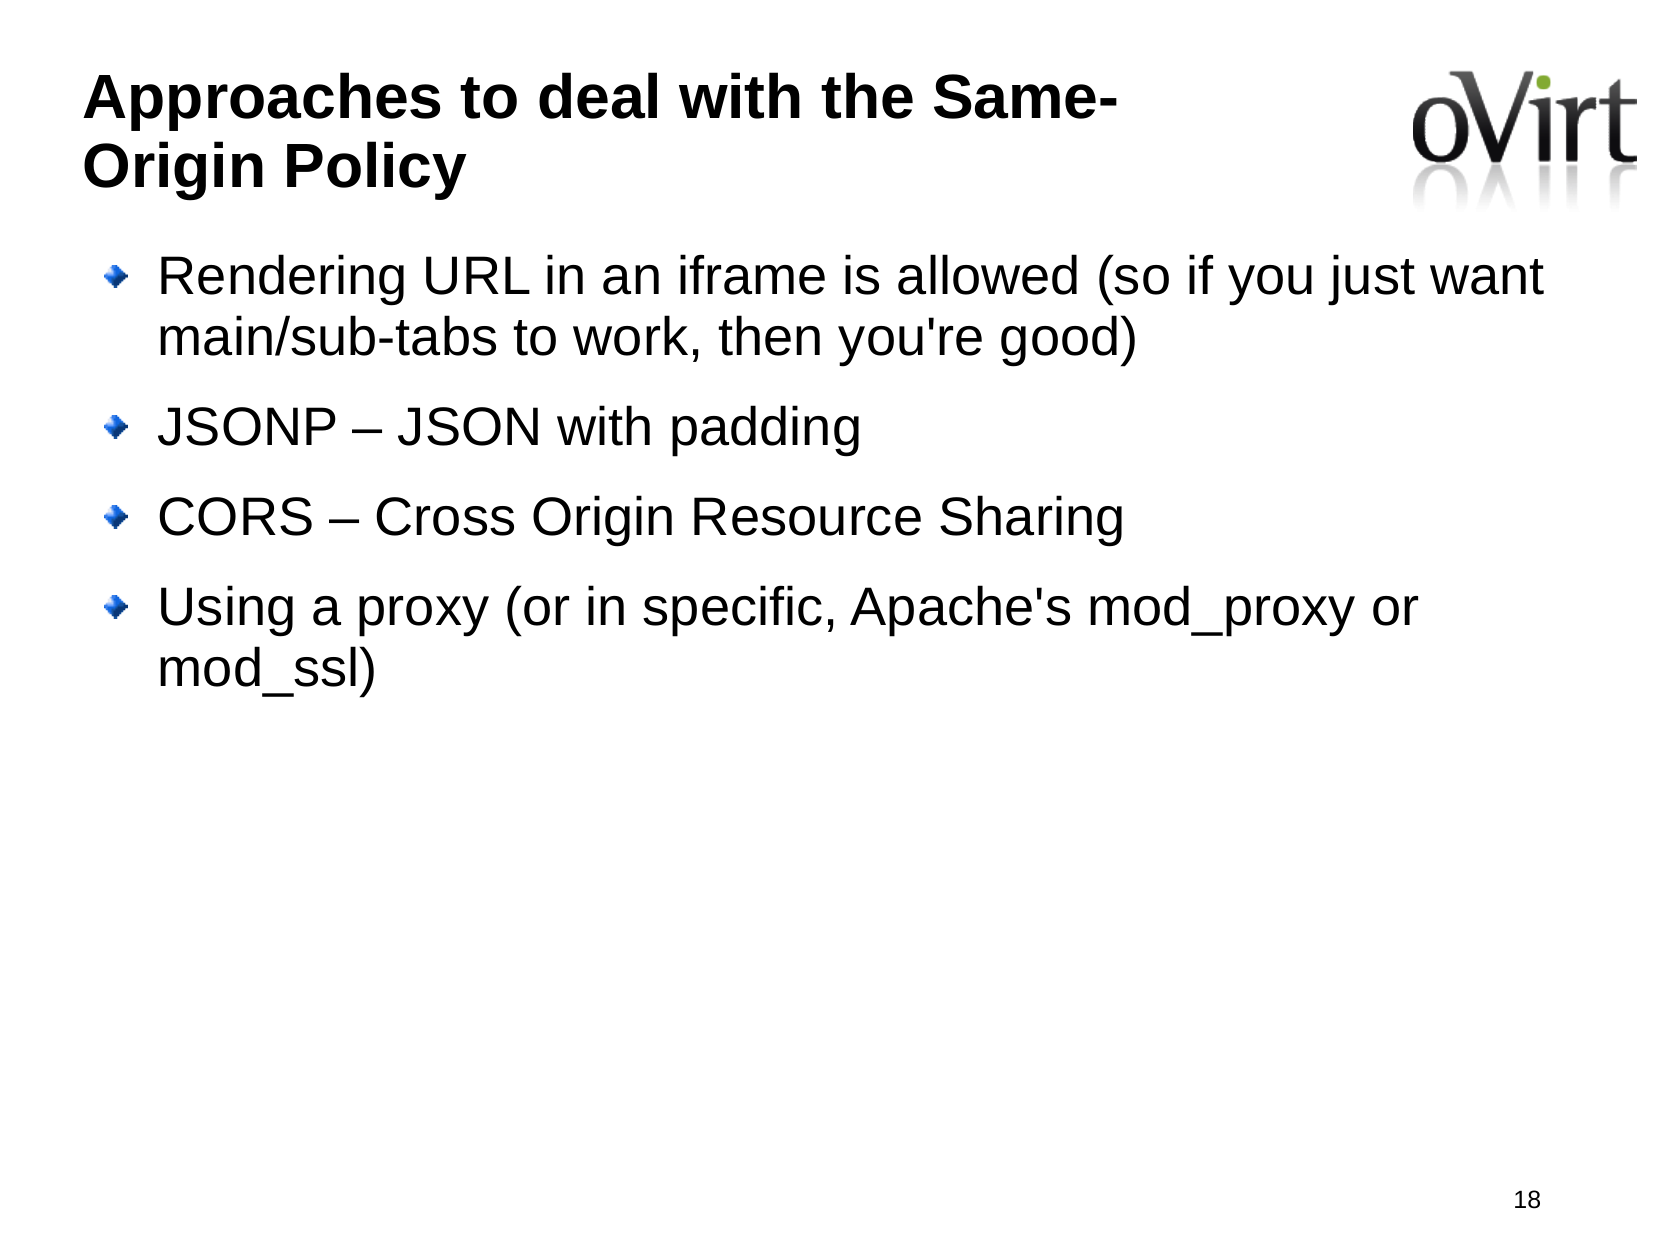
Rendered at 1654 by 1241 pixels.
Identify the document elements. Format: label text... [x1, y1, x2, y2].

title Approaches to deal with the Same-Origin Policy [82, 37, 1303, 226]
list Rendering URL in an iframe is allowed (so if you just want main/sub-tabs to work, then you're good) JSONP – JSON with padding CORS – Cross Origin Resource Sharing Using a proxy (or in specific, Apache's mod_proxy or mod_ssl) [86, 246, 1576, 1040]
picture [1413, 63, 1637, 212]
